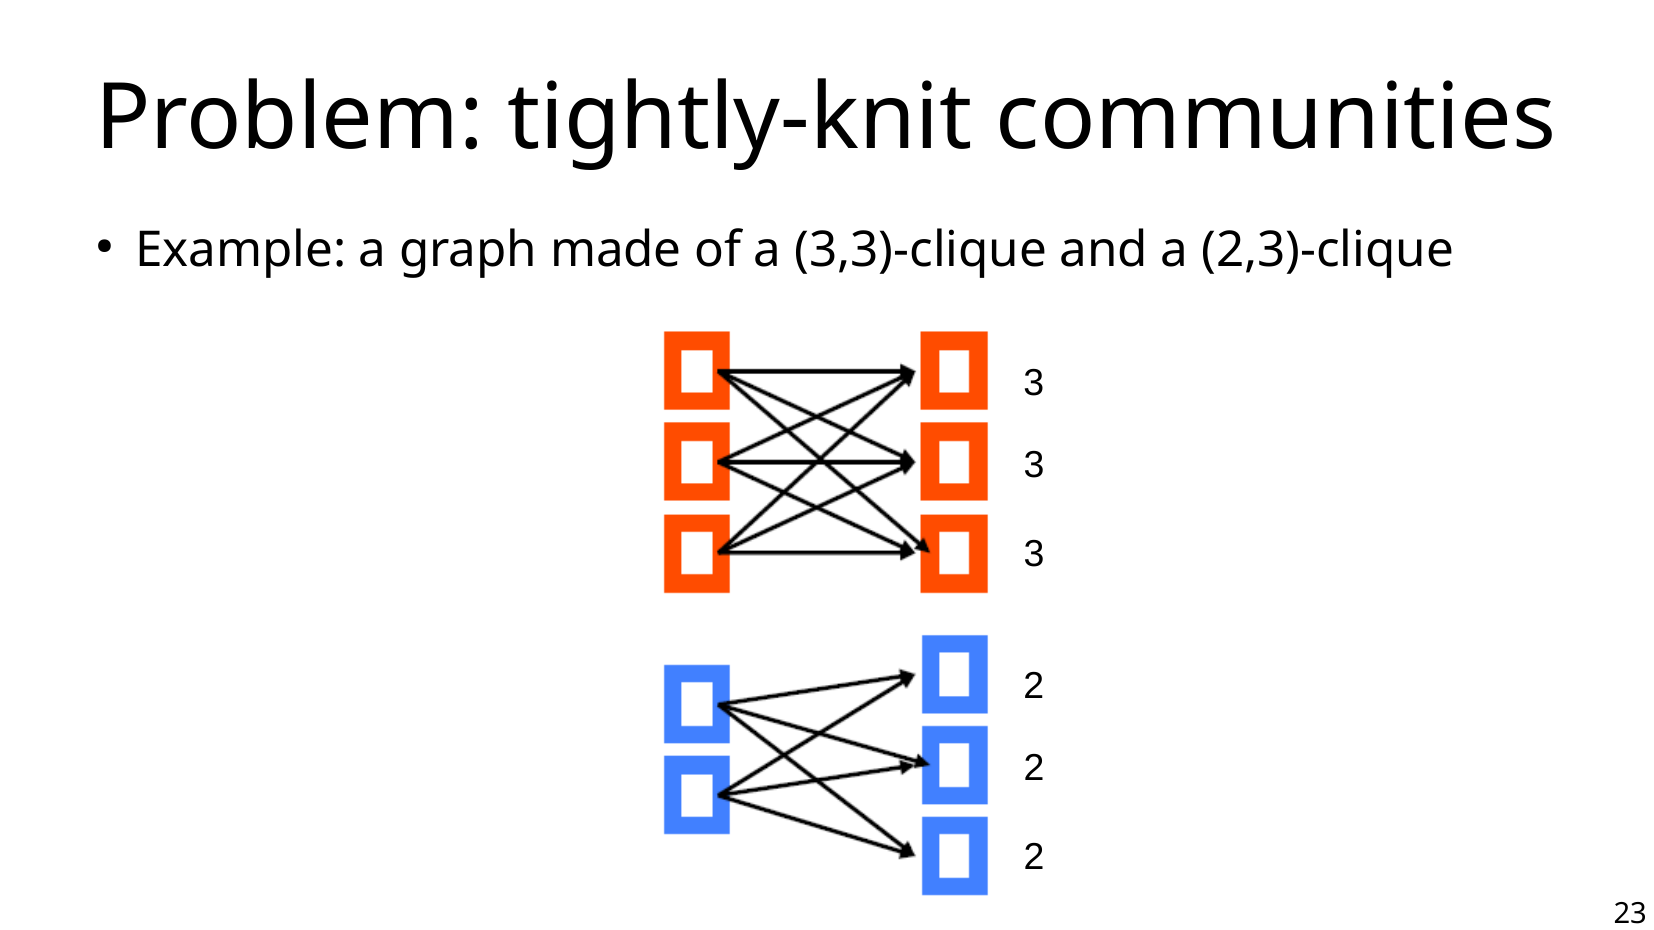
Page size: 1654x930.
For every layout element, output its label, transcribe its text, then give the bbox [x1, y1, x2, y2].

text_box 2 [1008, 656, 1060, 714]
picture [630, 302, 1006, 922]
title Problem: tightly-knit communities [82, 1, 1571, 213]
list Example: a graph made of a (3,3)-clique and a (2,3)-clique [82, 213, 1571, 314]
text_box 3 [1008, 353, 1060, 411]
text_box 3 [1008, 524, 1060, 582]
text_box 2 [1008, 828, 1060, 885]
text_box 3 [1008, 436, 1060, 494]
text_box 2 [1008, 739, 1060, 797]
